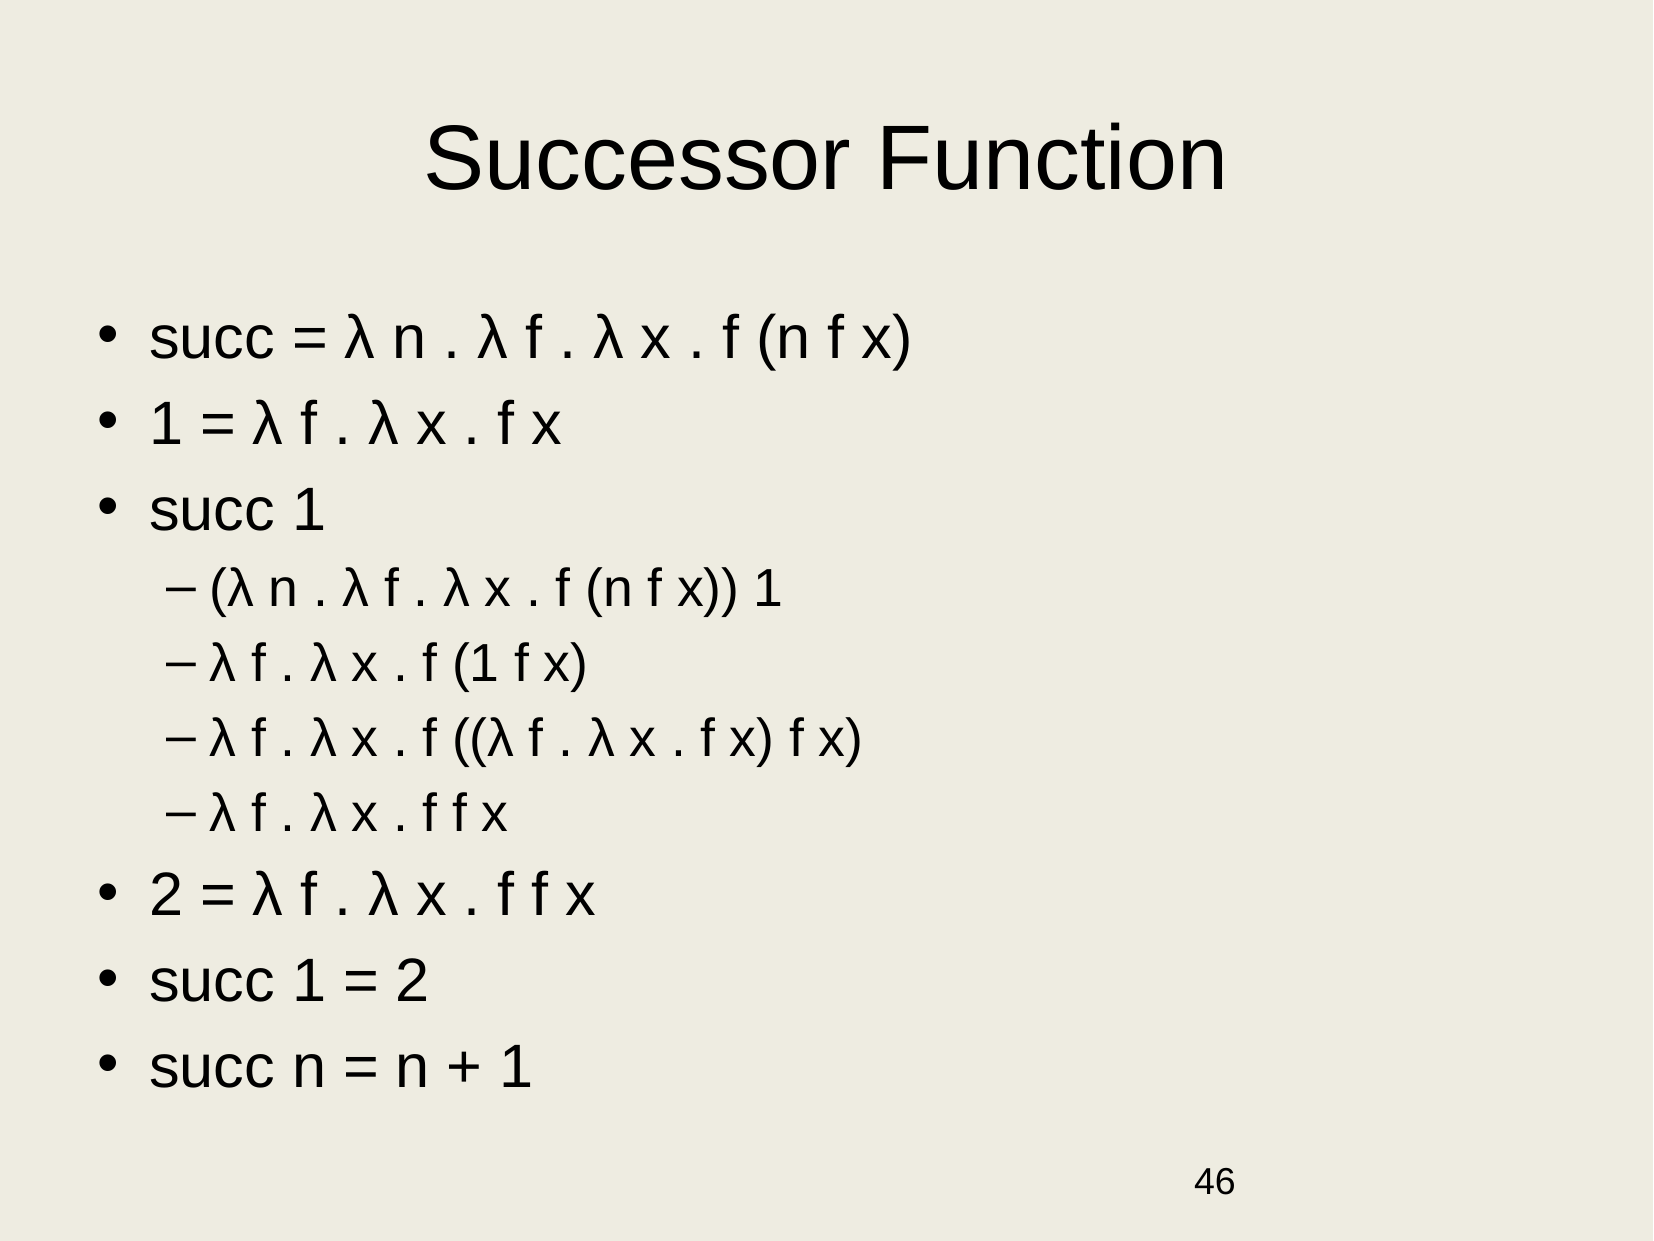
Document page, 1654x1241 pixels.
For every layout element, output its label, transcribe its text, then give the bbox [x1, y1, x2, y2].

list succ = λ n . λ f . λ x . f (n f x) 1 = λ f . λ x . f x succ 1 (λ n . λ f . λ x . f (n f x)) 1 λ f . λ x . f (1 f x) λ f . λ x . f ((λ f . λ x . f x) f x) λ f . λ x . f f x 2 = λ f . λ x . f f x succ 1 = 2 succ n = n + 1 [82, 289, 1571, 1109]
title Successor Function [82, 49, 1571, 257]
slide_number <number> [1179, 1149, 1565, 1216]
